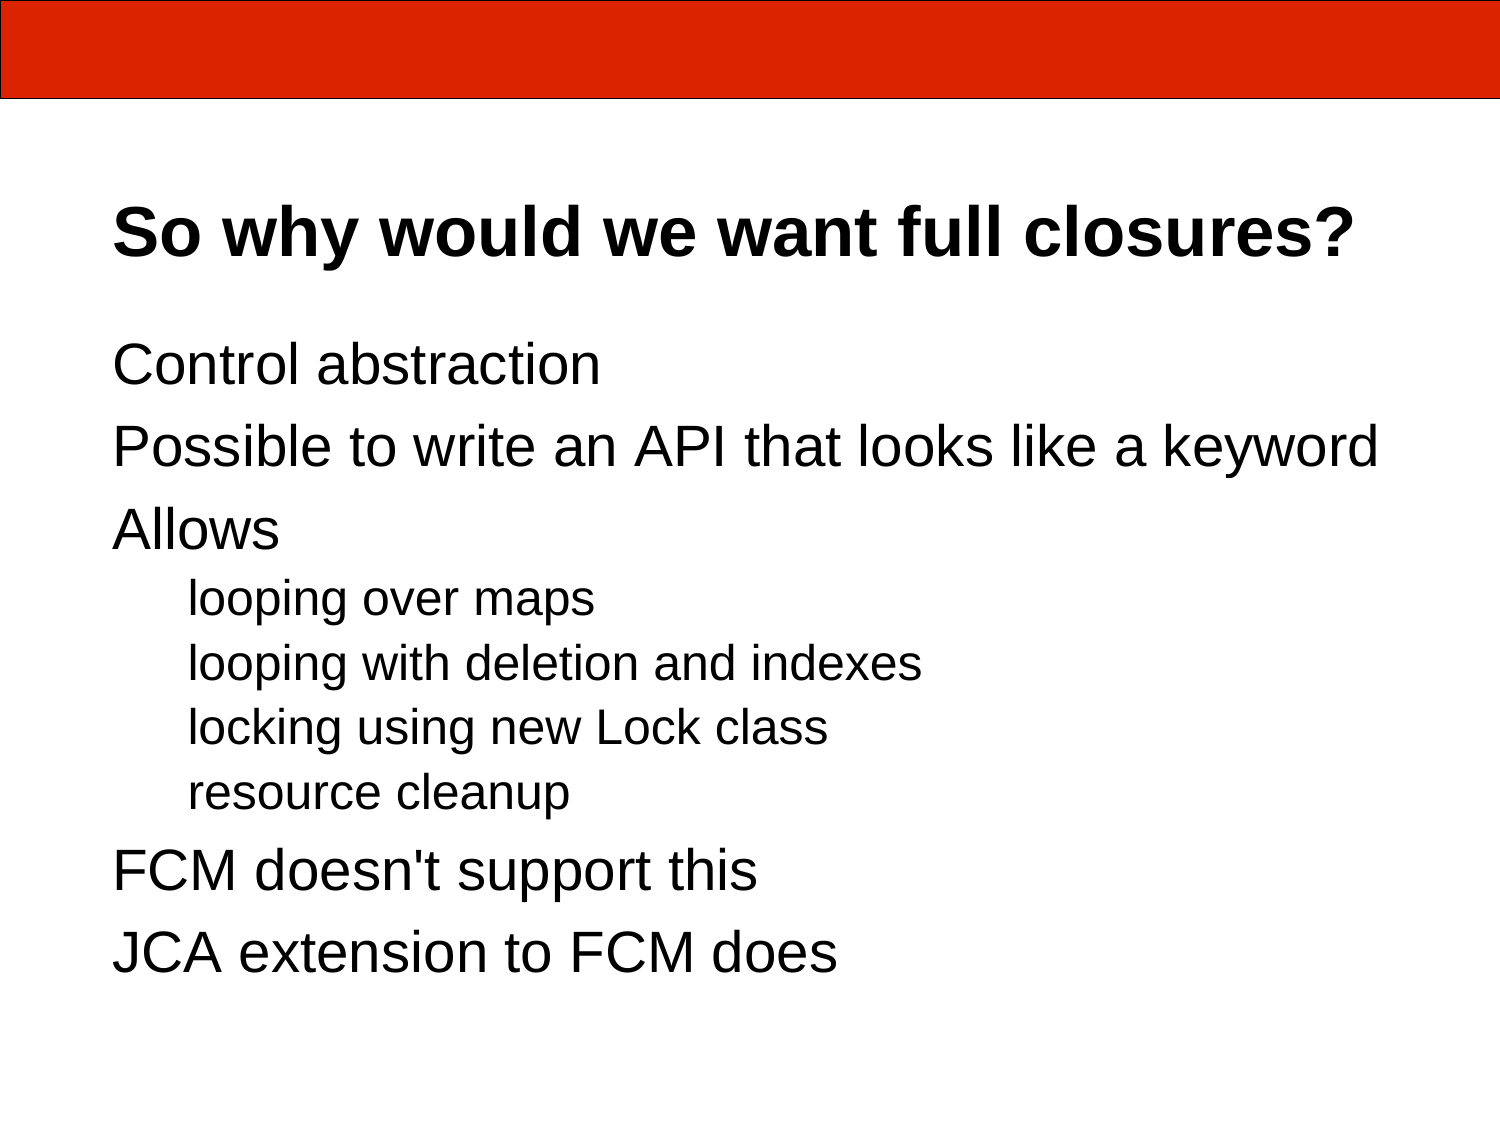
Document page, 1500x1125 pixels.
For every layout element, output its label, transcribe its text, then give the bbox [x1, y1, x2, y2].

list Control abstraction Possible to write an API that looks like a keyword Allows looping over maps looping with deletion and indexes locking using new Lock class resource cleanup FCM doesn't support this JCA extension to FCM does [112, 337, 1463, 1030]
title So why would we want full closures? [112, 119, 1417, 271]
